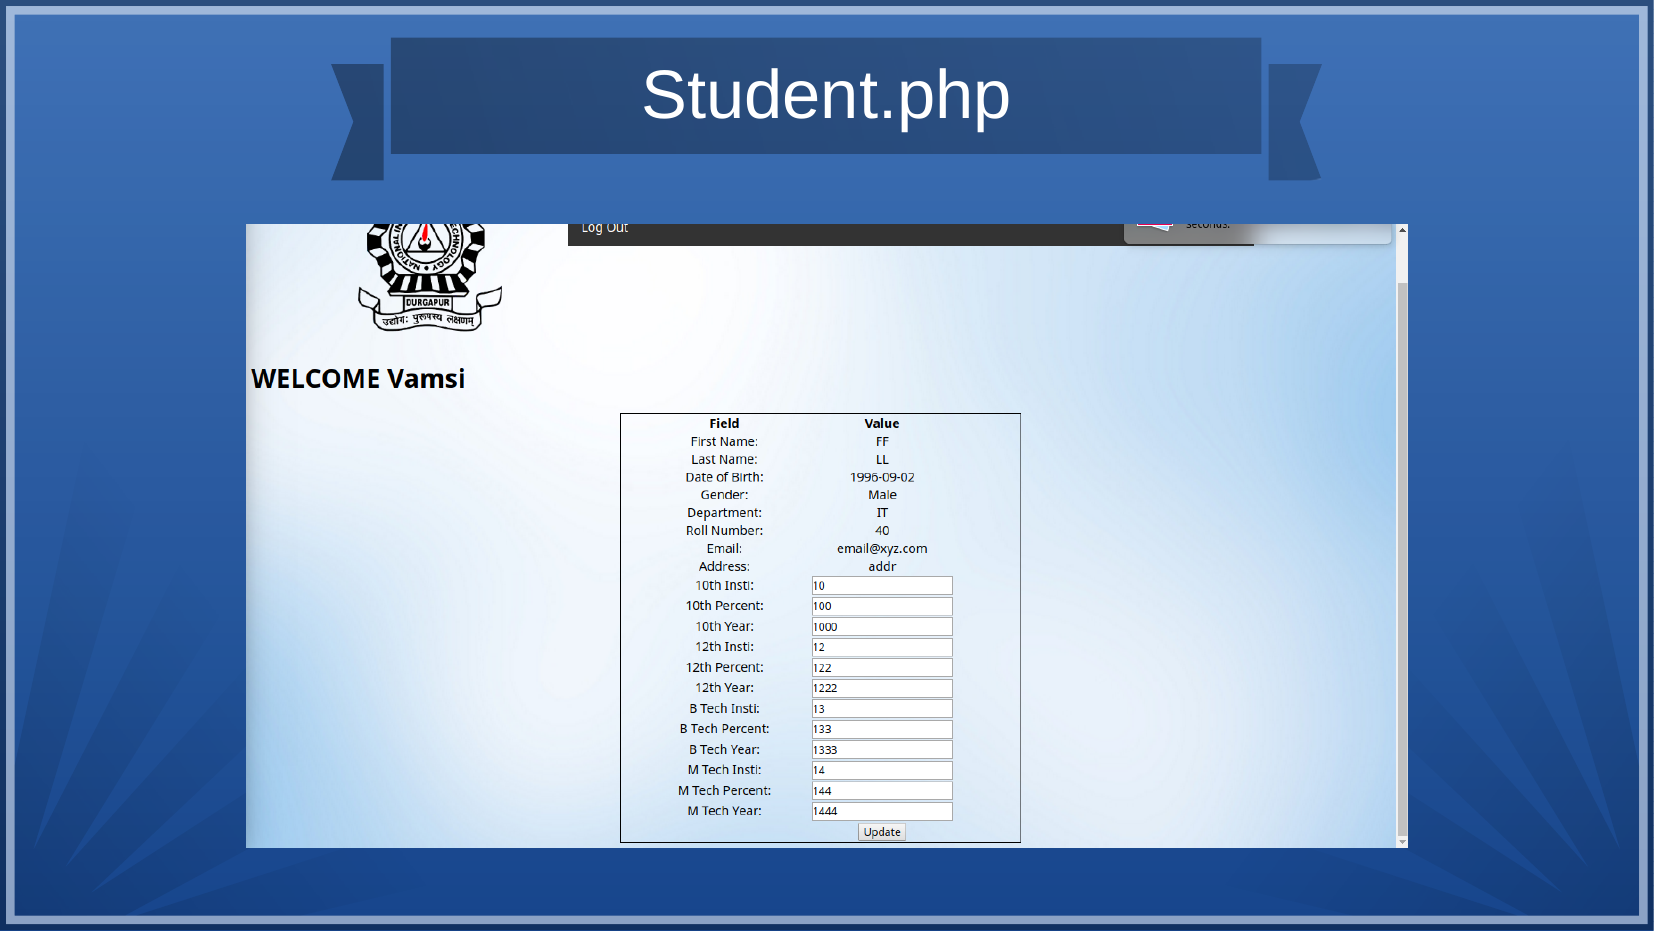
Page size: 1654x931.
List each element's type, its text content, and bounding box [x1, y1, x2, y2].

title Student.php [389, 35, 1264, 154]
picture [246, 224, 1408, 848]
